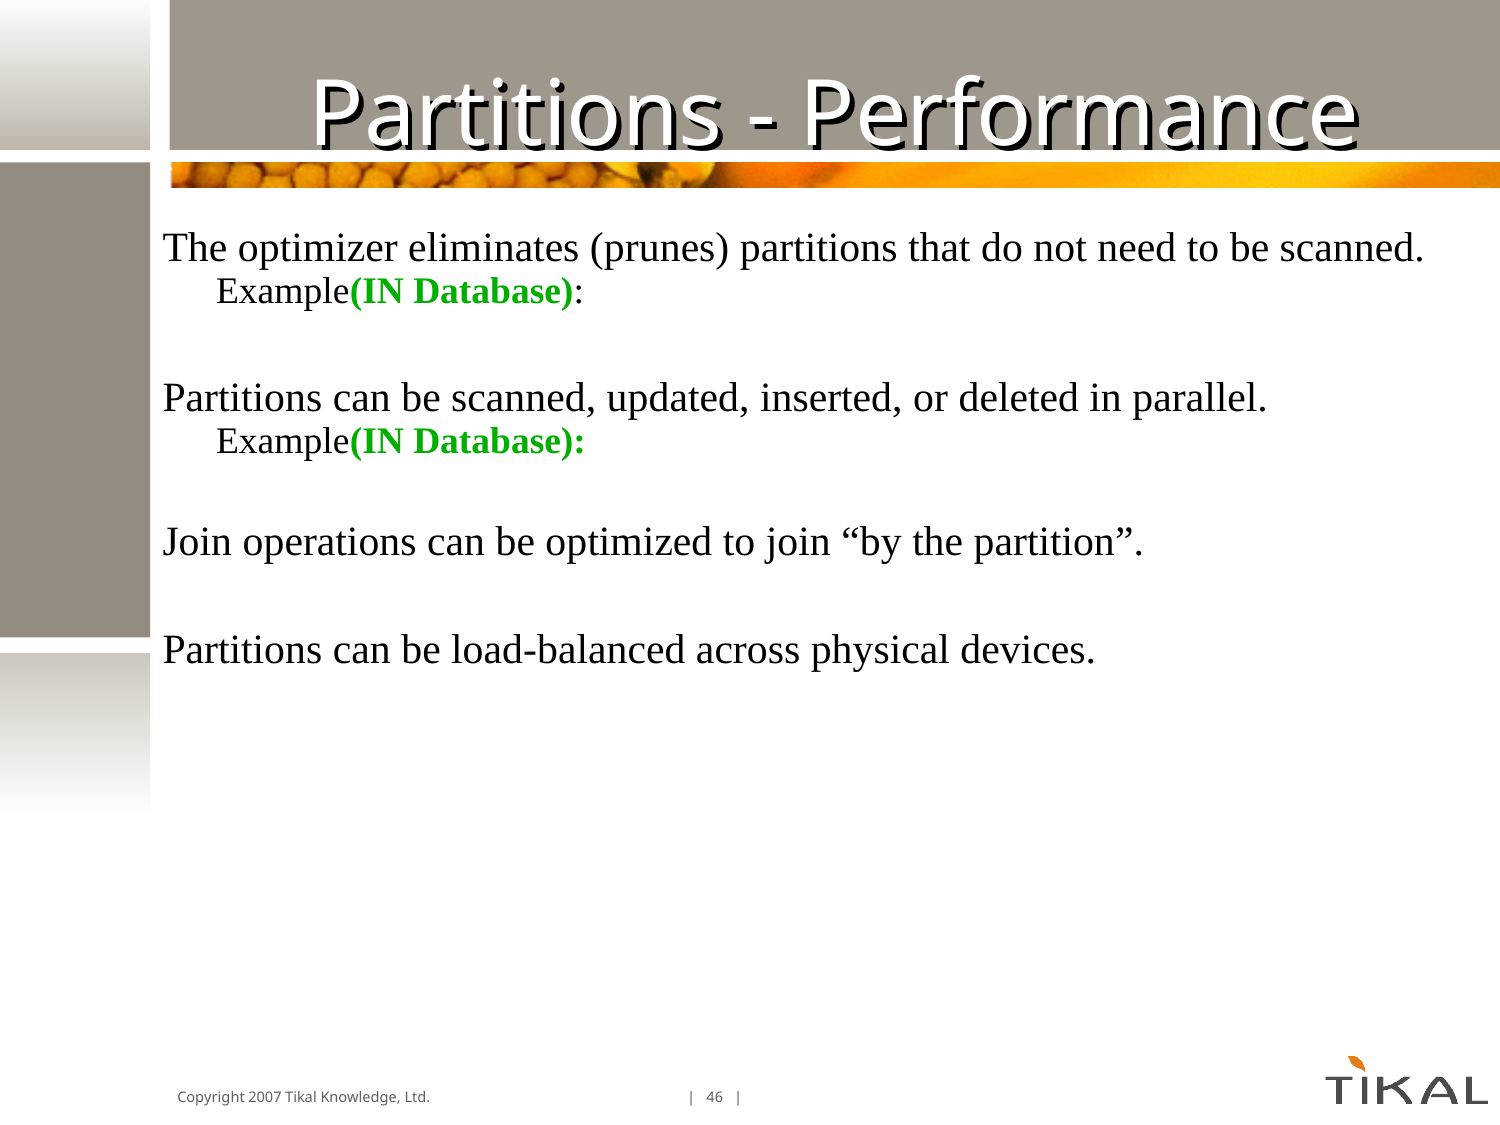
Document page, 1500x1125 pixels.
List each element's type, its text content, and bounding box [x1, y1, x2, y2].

list The optimizer eliminates (prunes) partitions that do not need to be scanned. Example(IN Database): Partitions can be scanned, updated, inserted, or deleted in parallel. Example(IN Database): Join operations can be optimized to join “by the partition”. Partitions can be load-balanced across physical devices. [162, 224, 1473, 1021]
picture [1312, 1034, 1500, 1125]
title Partitions - Performance [169, 0, 1499, 221]
